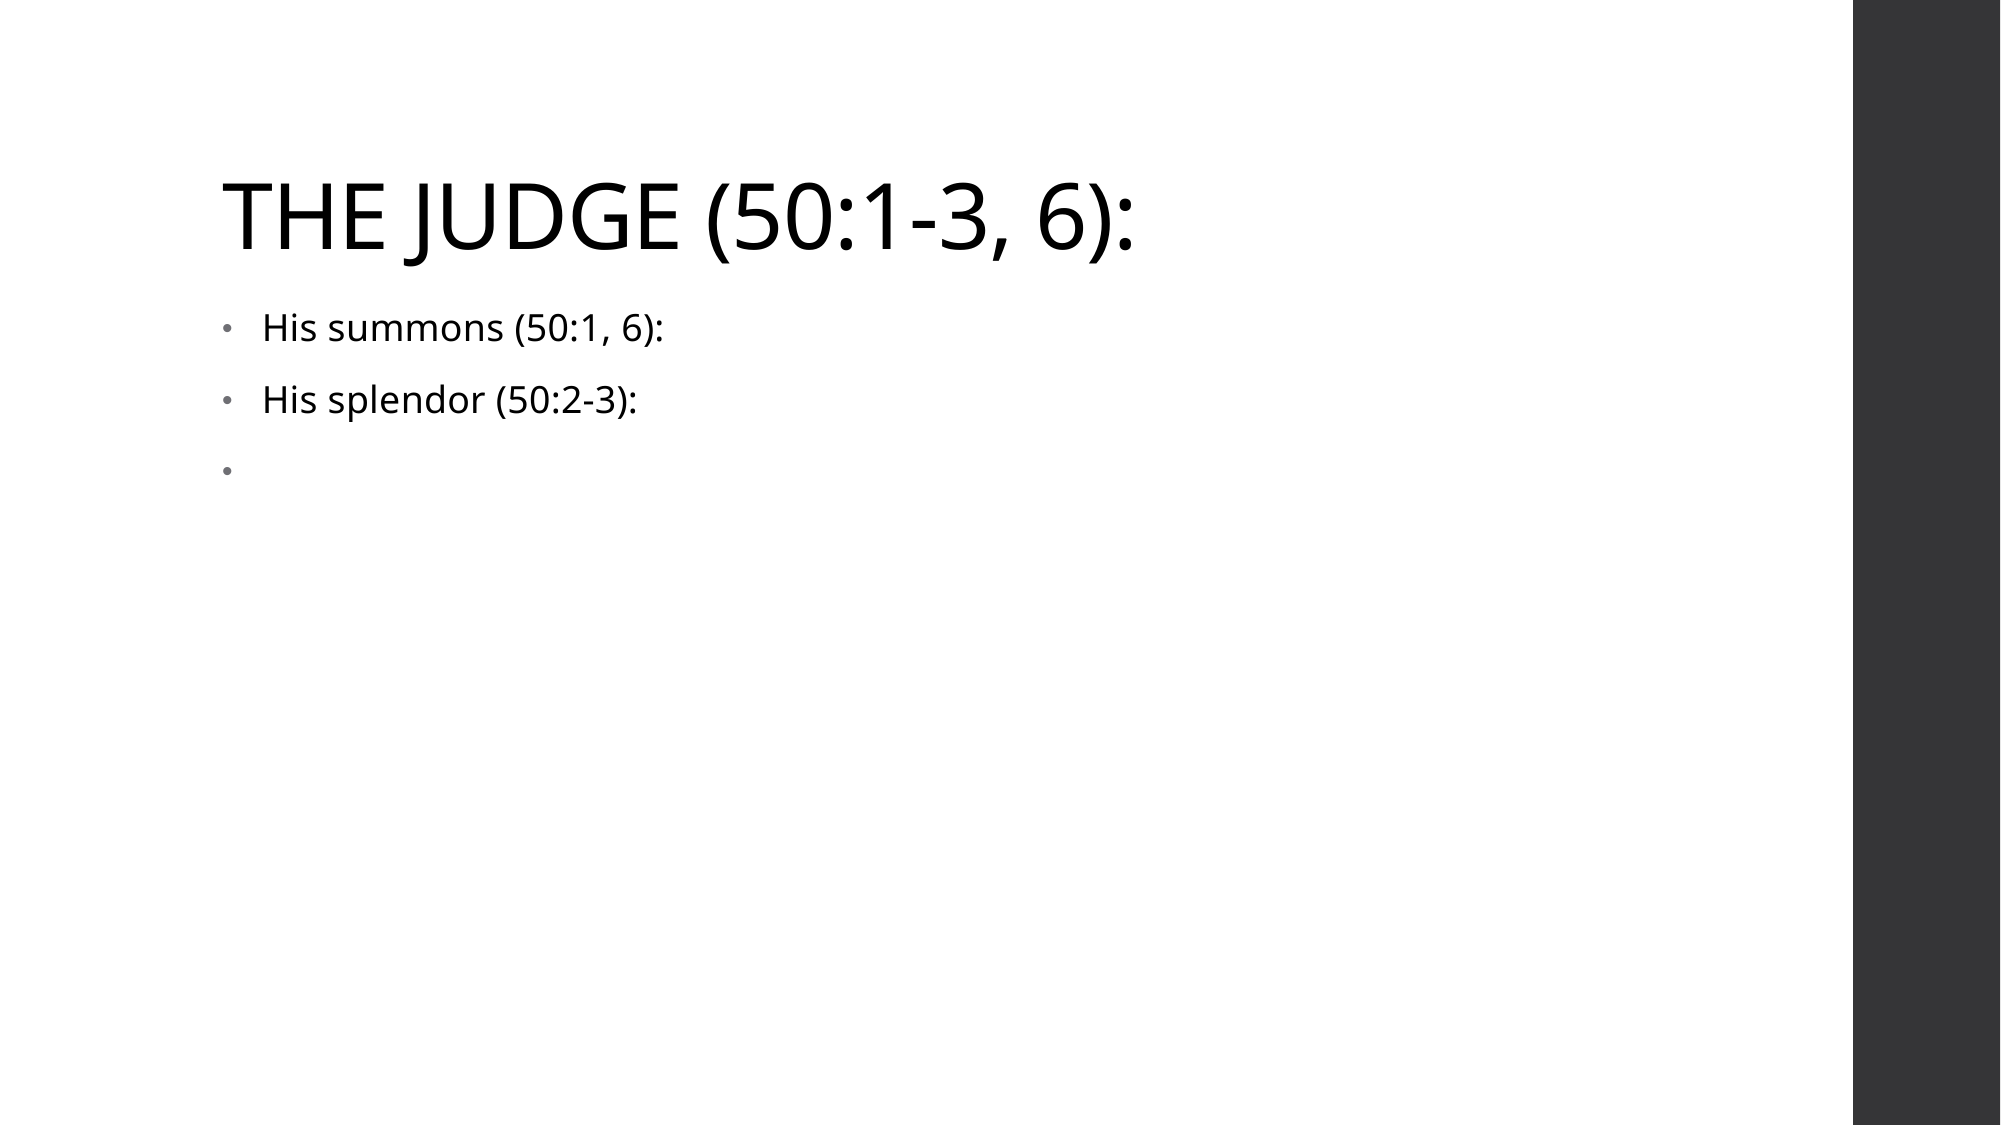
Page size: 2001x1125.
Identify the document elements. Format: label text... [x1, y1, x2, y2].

title THE JUDGE (50:1-3, 6): [206, 60, 1797, 278]
list His summons (50:1, 6): His splendor (50:2-3): [206, 299, 1617, 1014]
